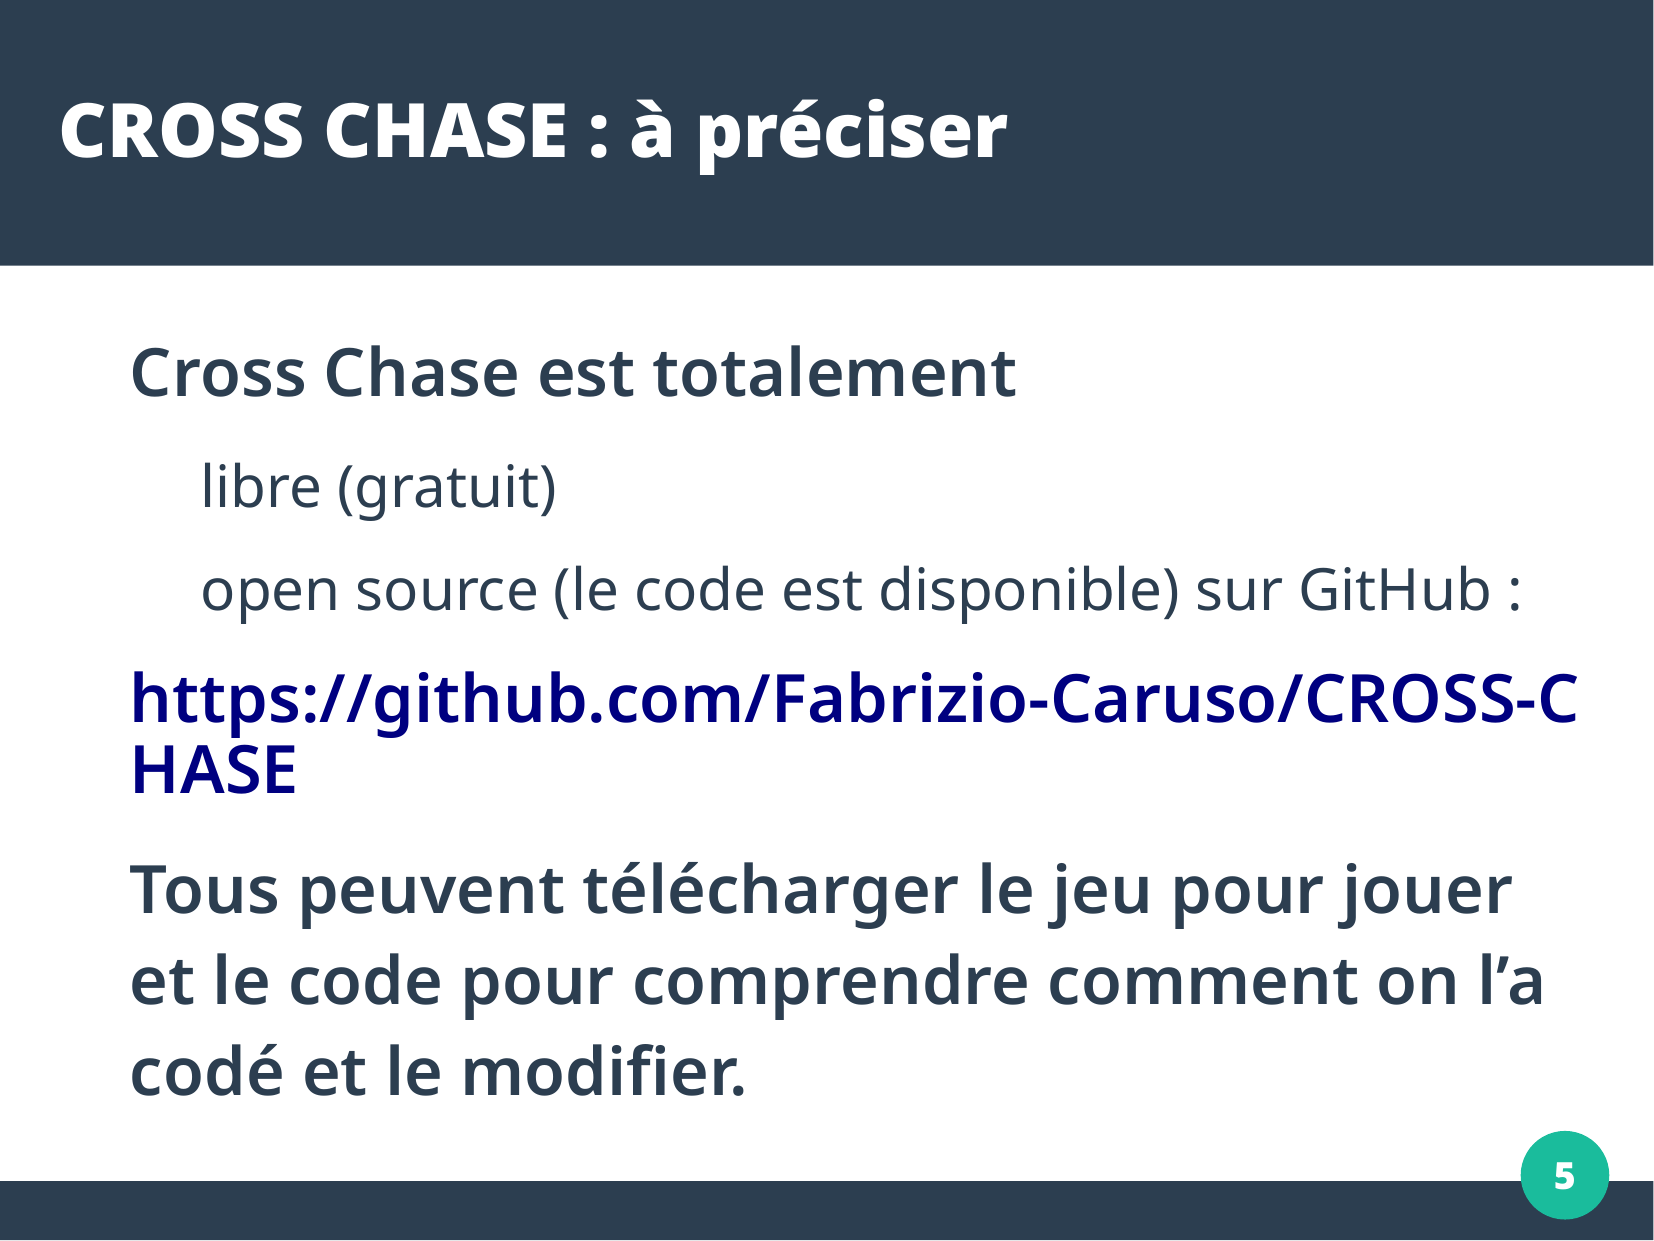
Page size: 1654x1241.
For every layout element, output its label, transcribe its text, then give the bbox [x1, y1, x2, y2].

title CROSS CHASE : à préciser [59, 56, 1595, 200]
list Cross Chase est totalement libre (gratuit) open source (le code est disponible) sur GitHub : https://github.com/Fabrizio-Caruso/CROSS-CHASE Tous peuvent télécharger le jeu pour jouer et le code pour comprendre comment on l’a codé et le modifier. [59, 324, 1595, 1152]
